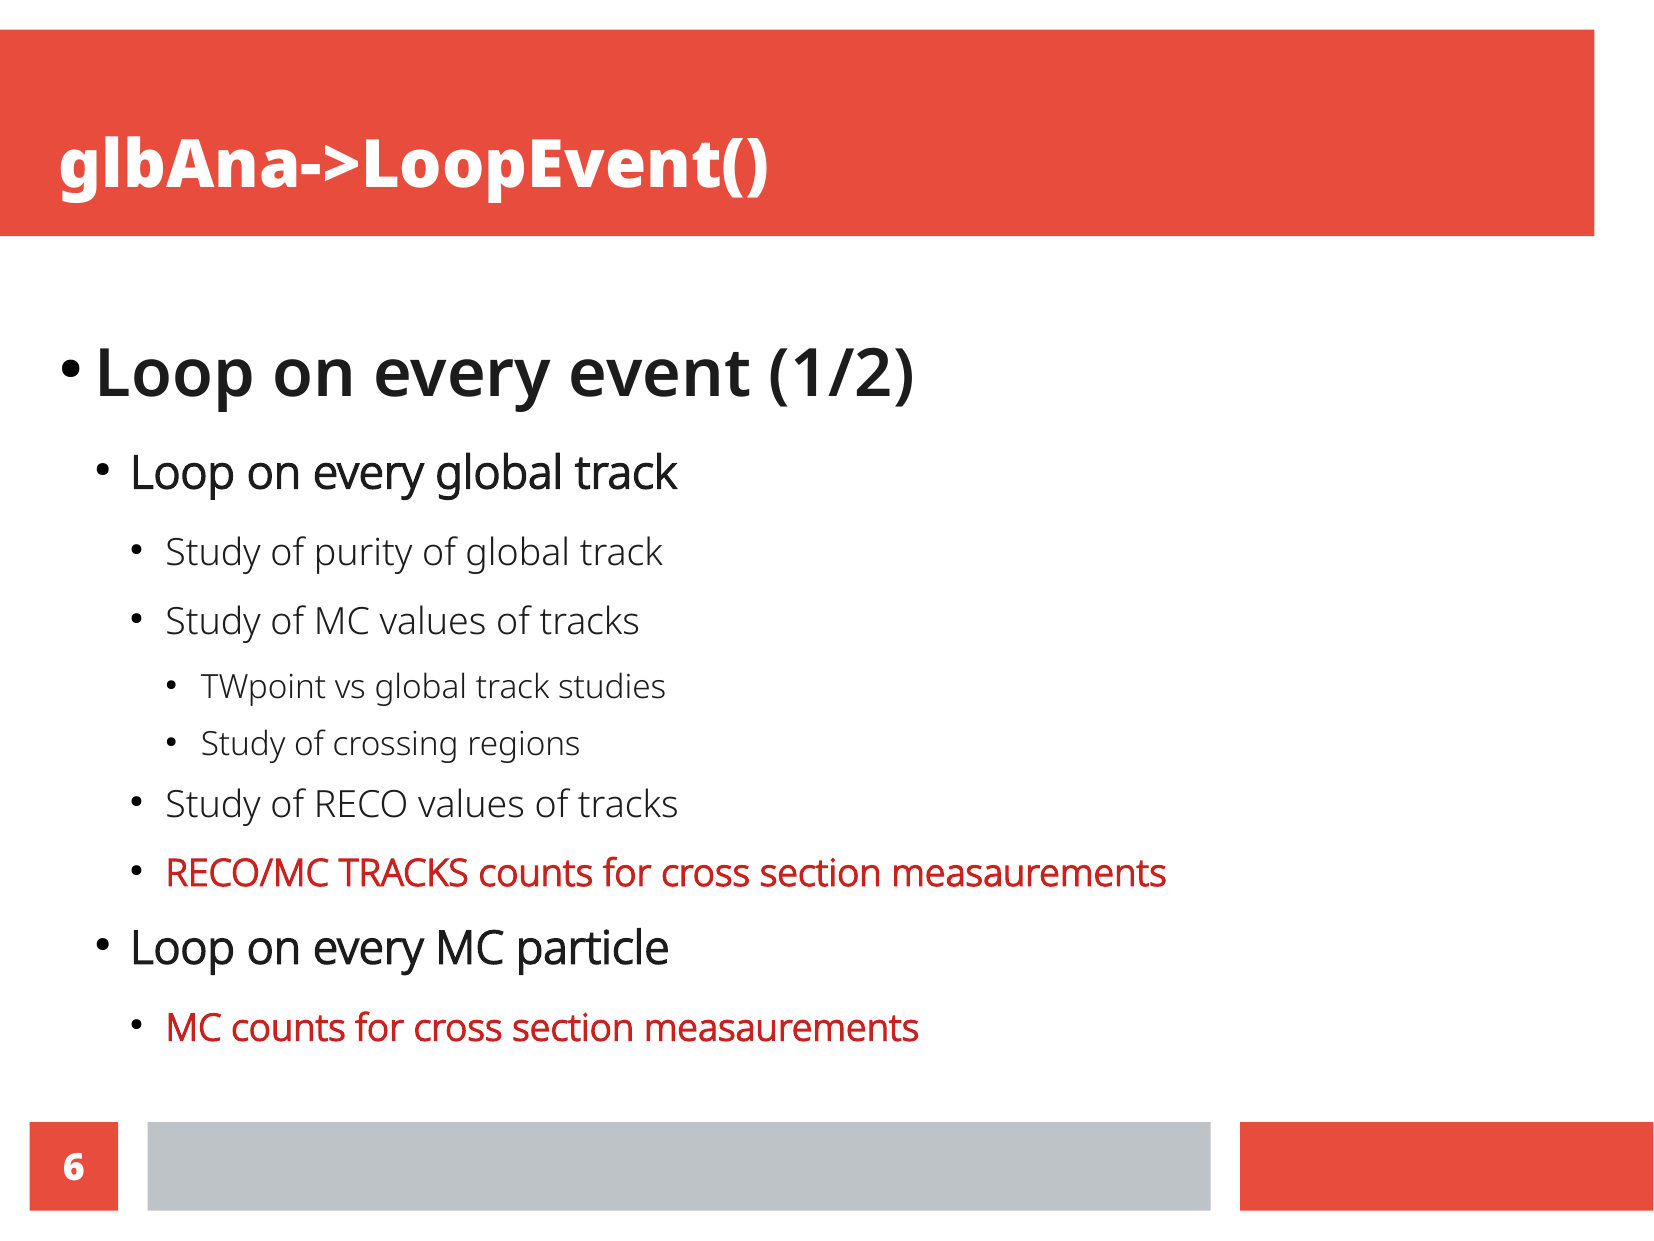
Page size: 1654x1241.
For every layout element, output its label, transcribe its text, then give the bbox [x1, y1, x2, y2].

title glbAna->LoopEvent() [59, 59, 1595, 207]
list Loop on every event (1/2) Loop on every global track Study of purity of global track Study of MC values of tracks TWpoint vs global track studies Study of crossing regions Study of RECO values of tracks RECO/MC TRACKS counts for cross section measaurements Loop on every MC particle MC counts for cross section measaurements [59, 324, 1565, 1093]
